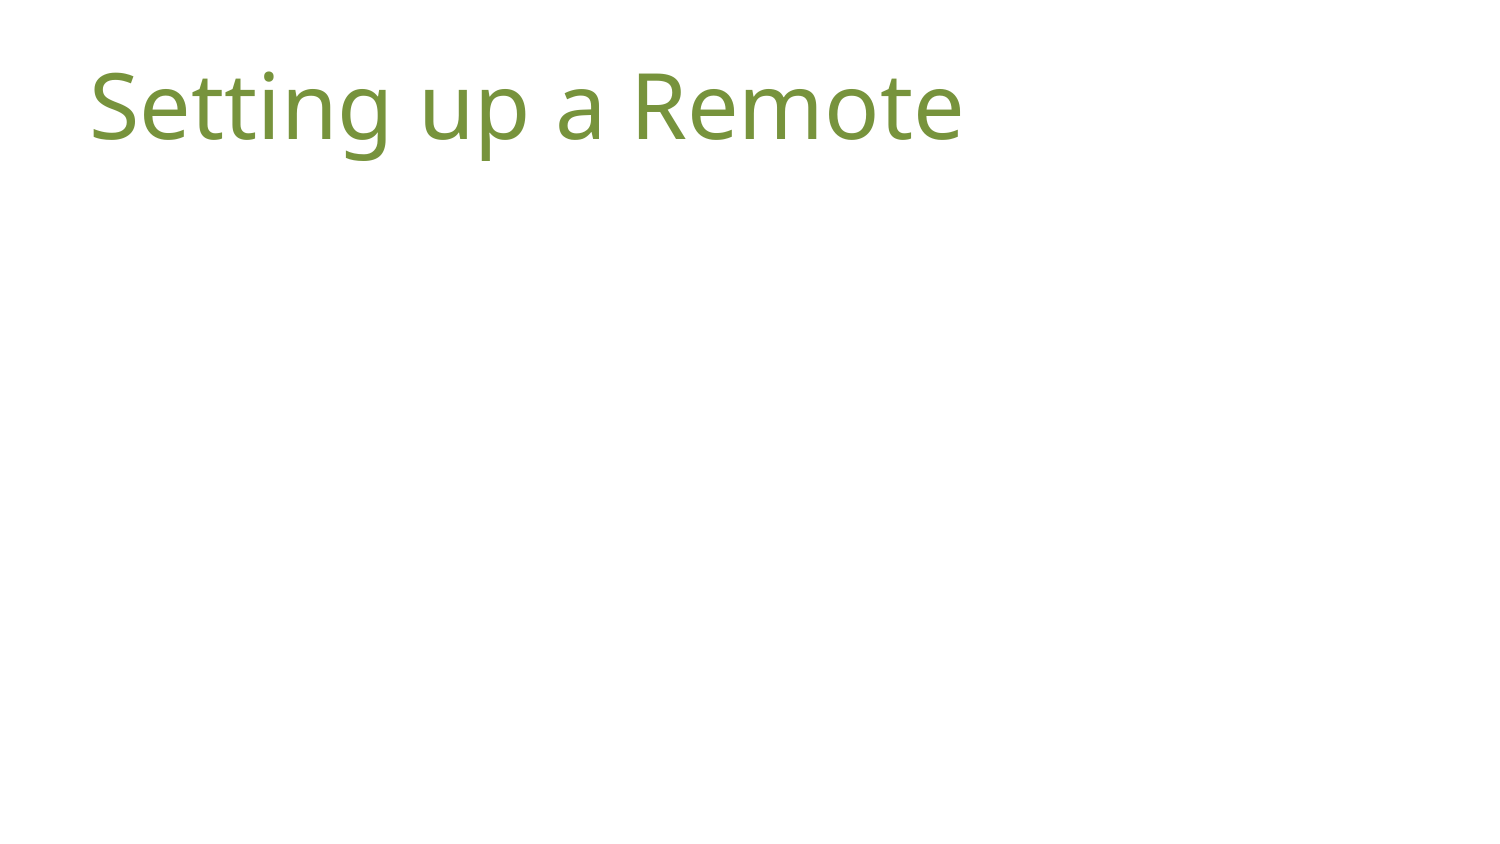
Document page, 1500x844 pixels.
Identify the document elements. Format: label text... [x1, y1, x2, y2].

title Setting up a Remote [75, 33, 1425, 175]
